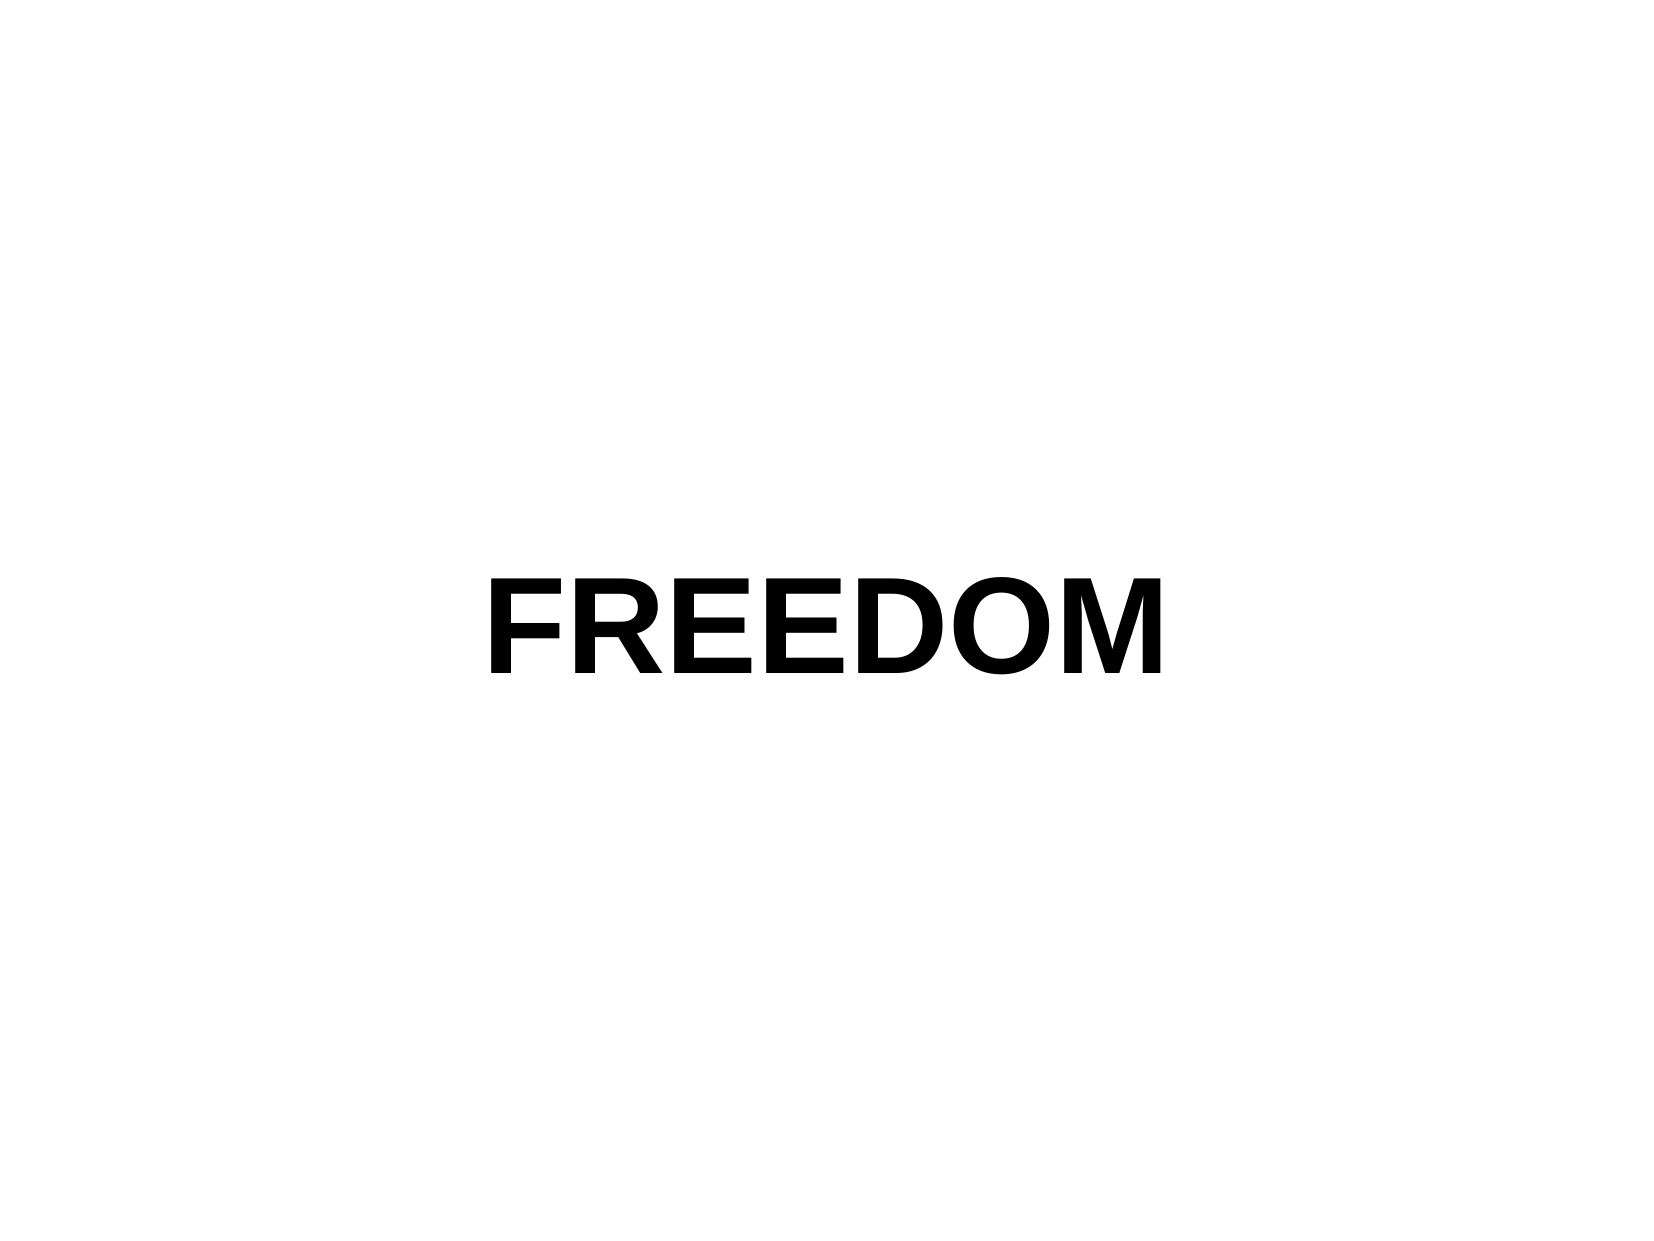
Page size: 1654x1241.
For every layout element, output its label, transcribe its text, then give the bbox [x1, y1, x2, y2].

title FREEDOM [82, 521, 1571, 729]
